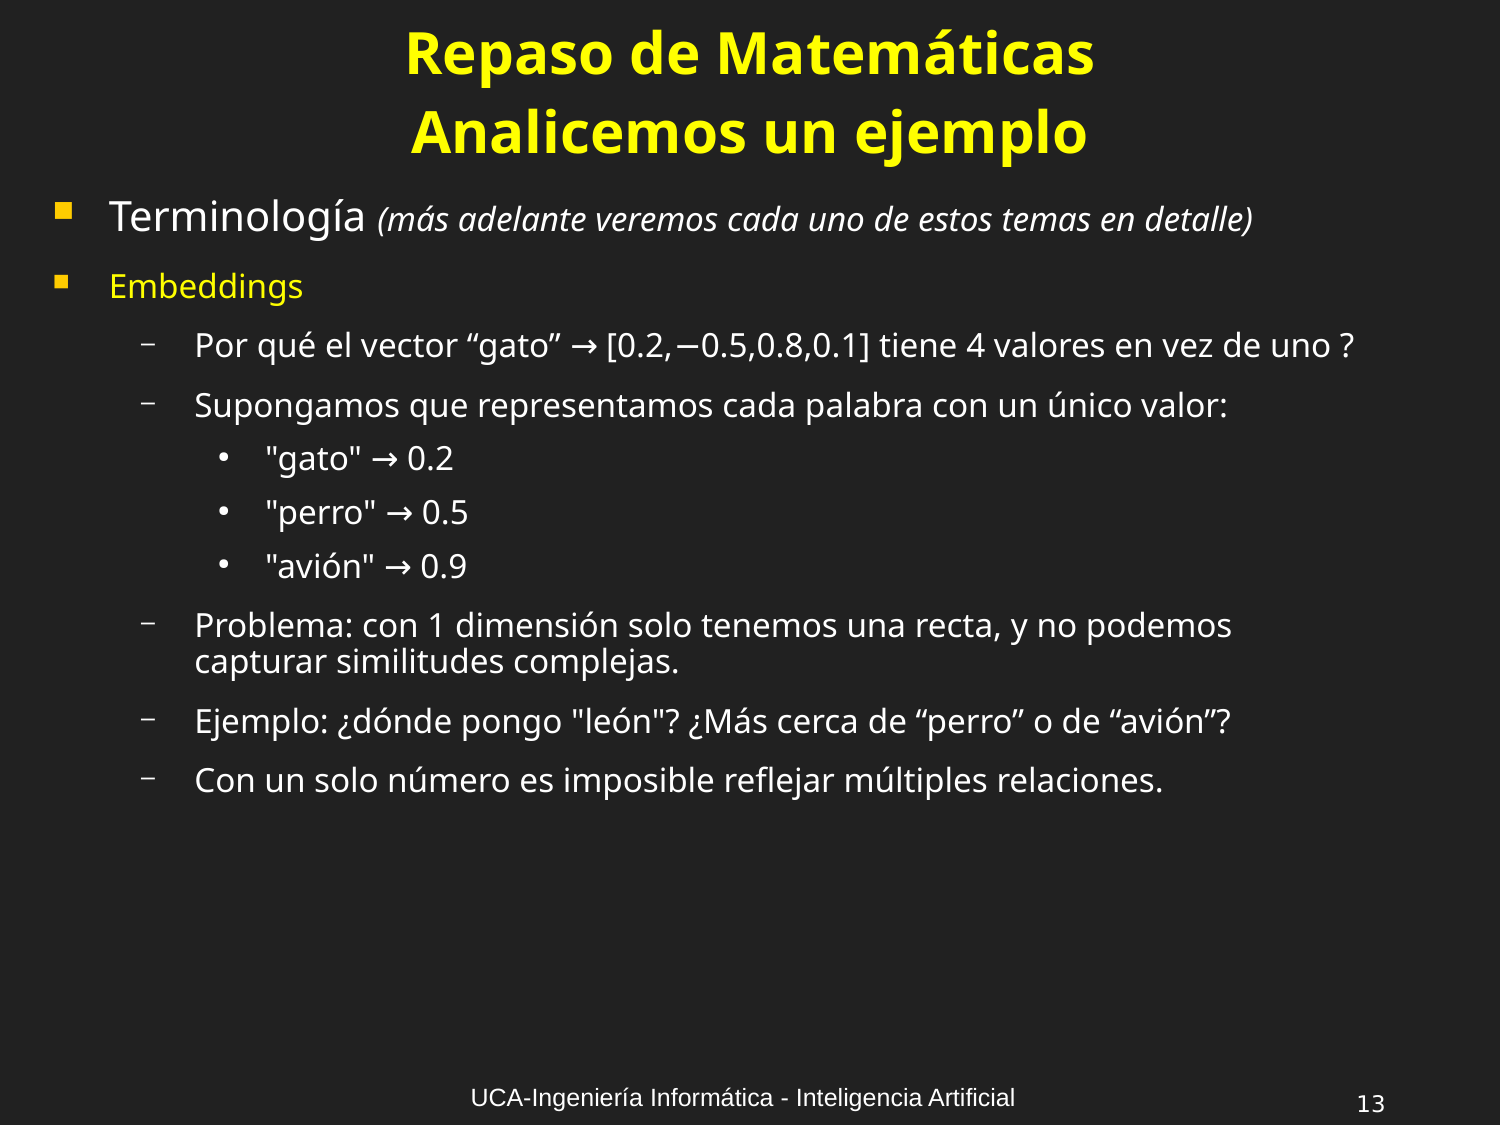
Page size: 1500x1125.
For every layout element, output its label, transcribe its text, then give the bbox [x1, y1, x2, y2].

title Repaso de Matemáticas Analicemos un ejemplo [75, 33, 1426, 150]
list Terminología (más adelante veremos cada uno de estos temas en detalle) Embeddings Por qué el vector “gato” → [0.2,−0.5,0.8,0.1] tiene 4 valores en vez de uno ? Supongamos que representamos cada palabra con un único valor: "gato" → 0.2 "perro" → 0.5 "avión" → 0.9 Problema: con 1 dimensión solo tenemos una recta, y no podemos capturar similitudes complejas. Ejemplo: ¿dónde pongo "león"? ¿Más cerca de “perro” o de “avión”? Con un solo número es imposible reflejar múltiples relaciones. [37, 187, 1388, 901]
